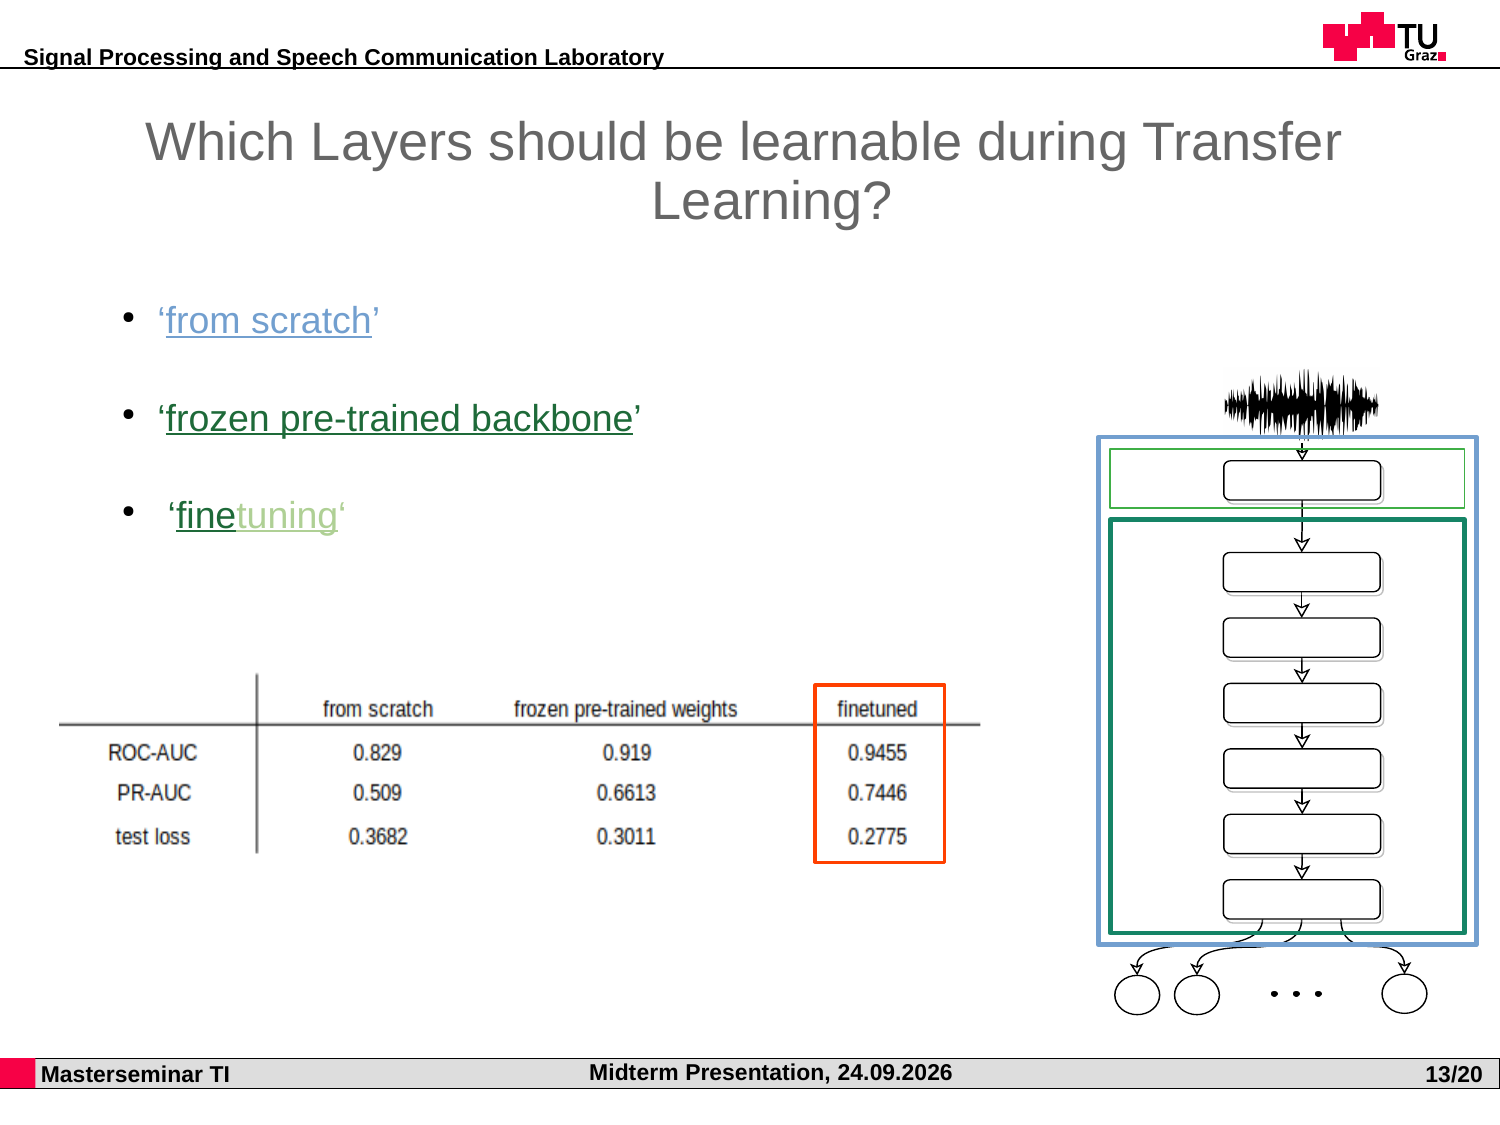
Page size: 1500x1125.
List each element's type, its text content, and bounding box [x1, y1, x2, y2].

picture [1101, 439, 1430, 942]
list Which Layers should be learnable during Transfer Learning? [107, 106, 1382, 201]
list ‘from scratch’ ‘frozen pre-trained backbone’ ‘finetuning‘ [107, 266, 1382, 787]
picture [1113, 522, 1430, 931]
picture [1111, 450, 1430, 507]
picture [1060, 366, 1430, 1040]
picture [59, 661, 981, 898]
